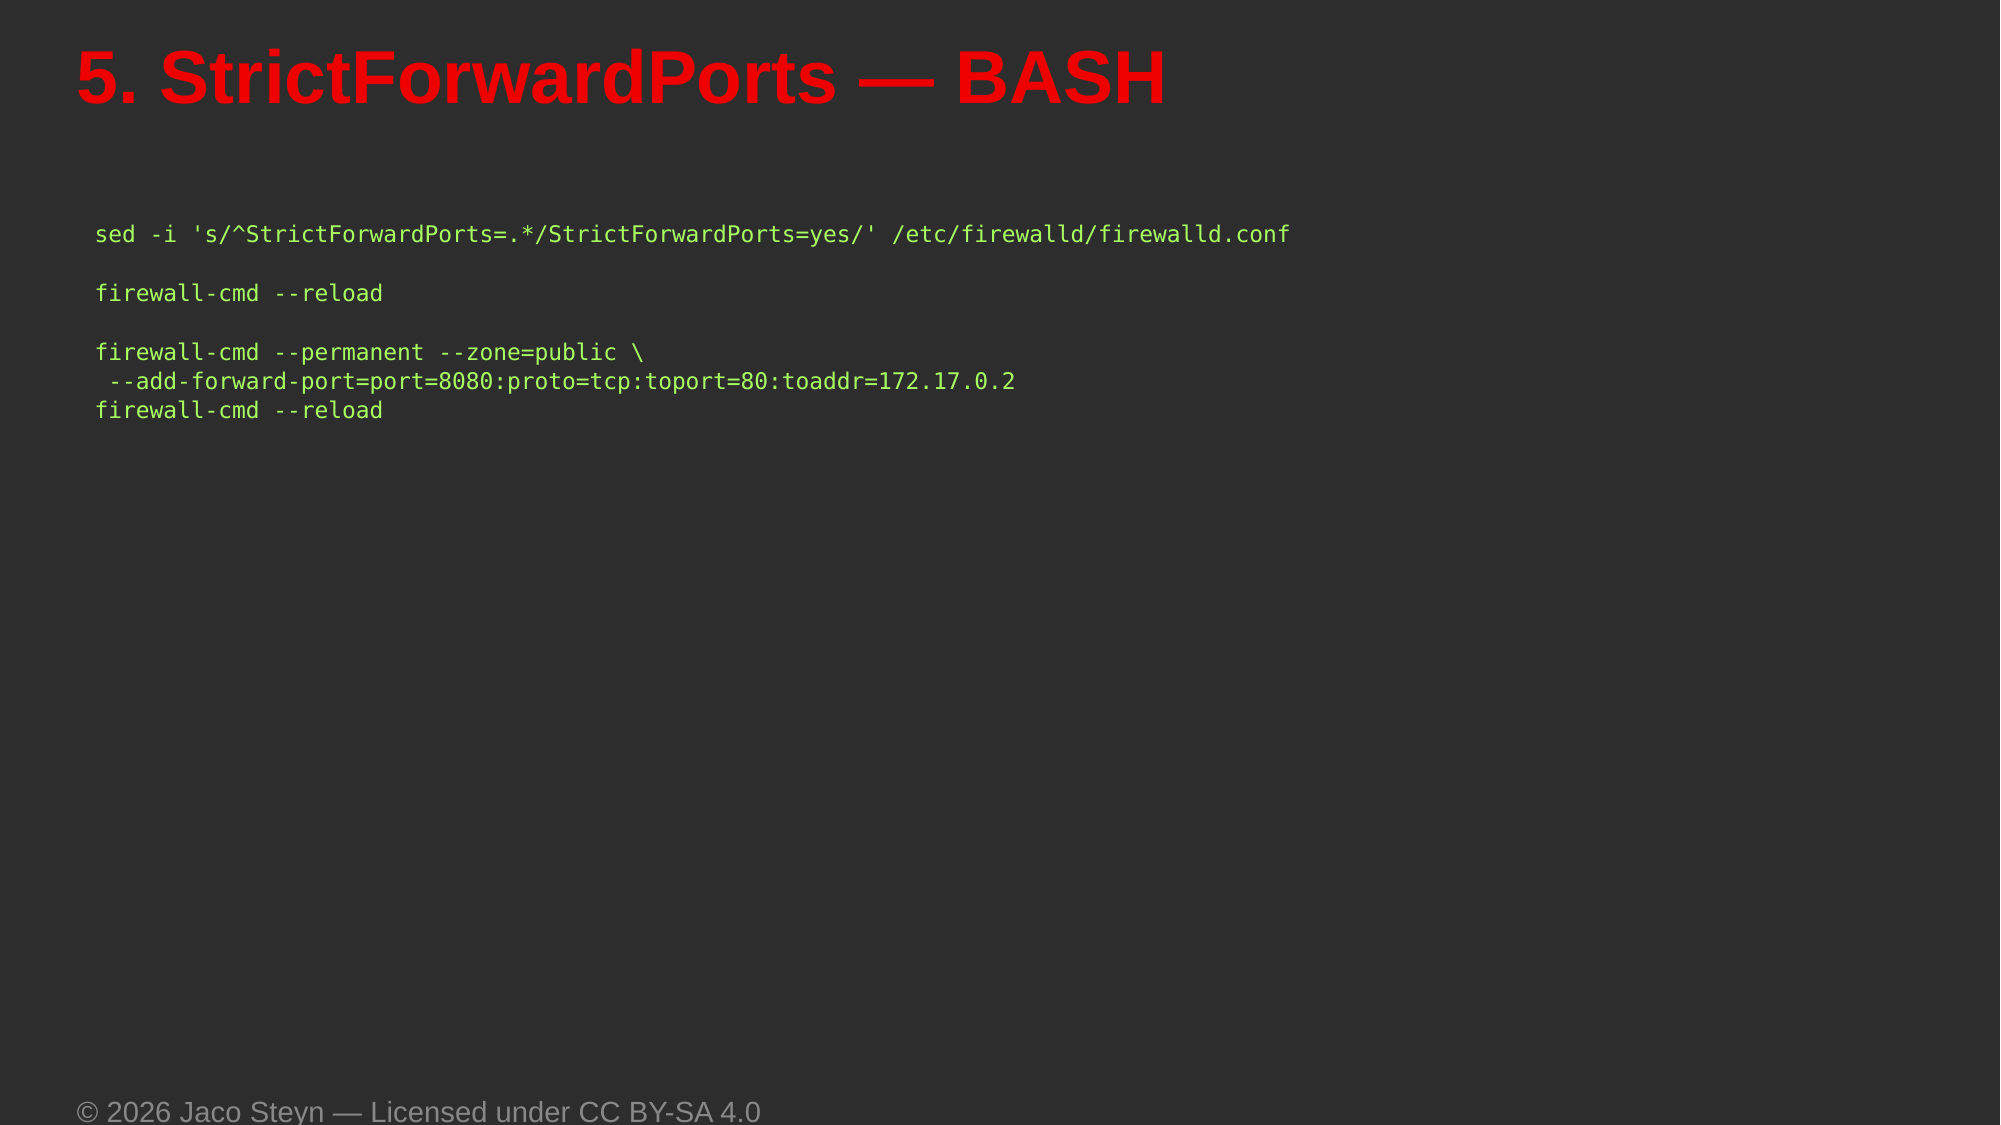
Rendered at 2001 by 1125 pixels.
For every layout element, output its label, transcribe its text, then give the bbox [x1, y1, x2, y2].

text_box 5. StrictForwardPorts — BASH [59, 23, 1942, 178]
text_box © 2026 Jaco Steyn — Licensed under CC BY-SA 4.0 [59, 1083, 1942, 1120]
text_box sed -i 's/^StrictForwardPorts=.*/StrictForwardPorts=yes/' /etc/firewalld/firewalld.conf firewall-cmd --reload firewall-cmd --permanent --zone=public \ --add-forward-port=port=8080:proto=tcp:toport=80:toaddr=172.17.0.2 firewall-cmd --reload [59, 194, 1942, 1052]
